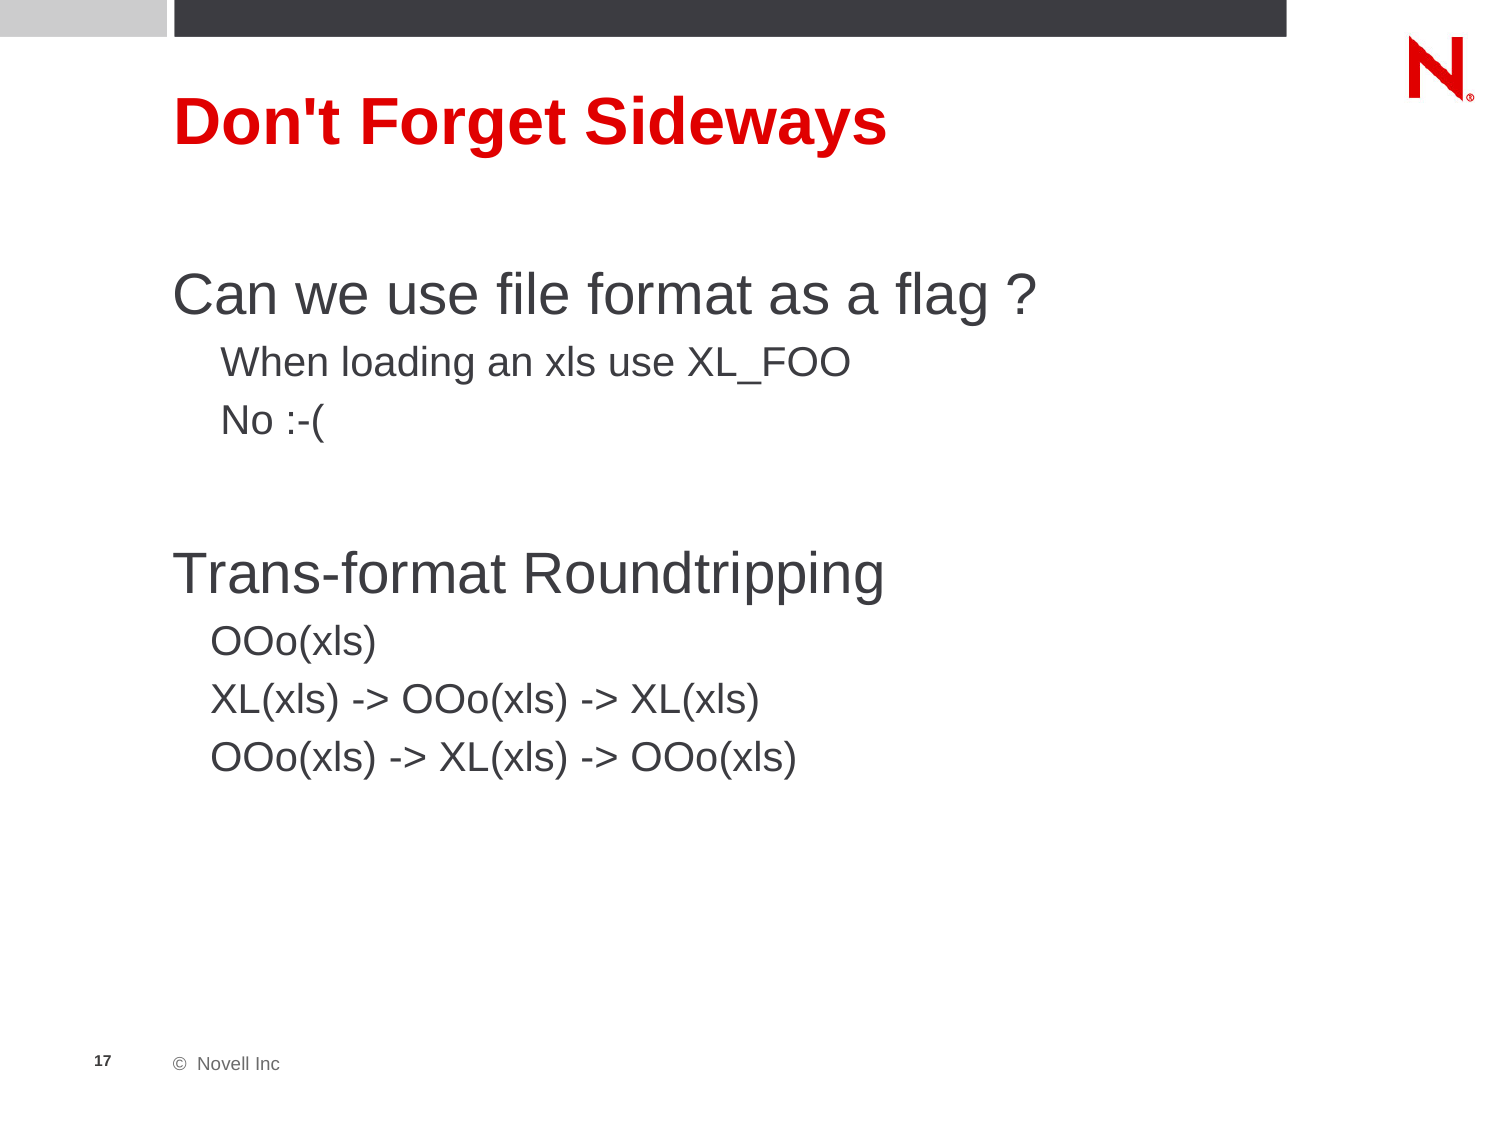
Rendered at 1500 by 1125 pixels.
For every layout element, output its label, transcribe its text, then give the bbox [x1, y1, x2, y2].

title Don't Forget Sideways [173, 41, 1395, 205]
list Can we use file format as a flag ? When loading an xls use XL_FOO No :-( Trans-format Roundtripping OOo(xls) XL(xls) -> OOo(xls) -> XL(xls) OOo(xls) -> XL(xls) -> OOo(xls) [172, 246, 1413, 977]
picture [1404, 32, 1477, 105]
